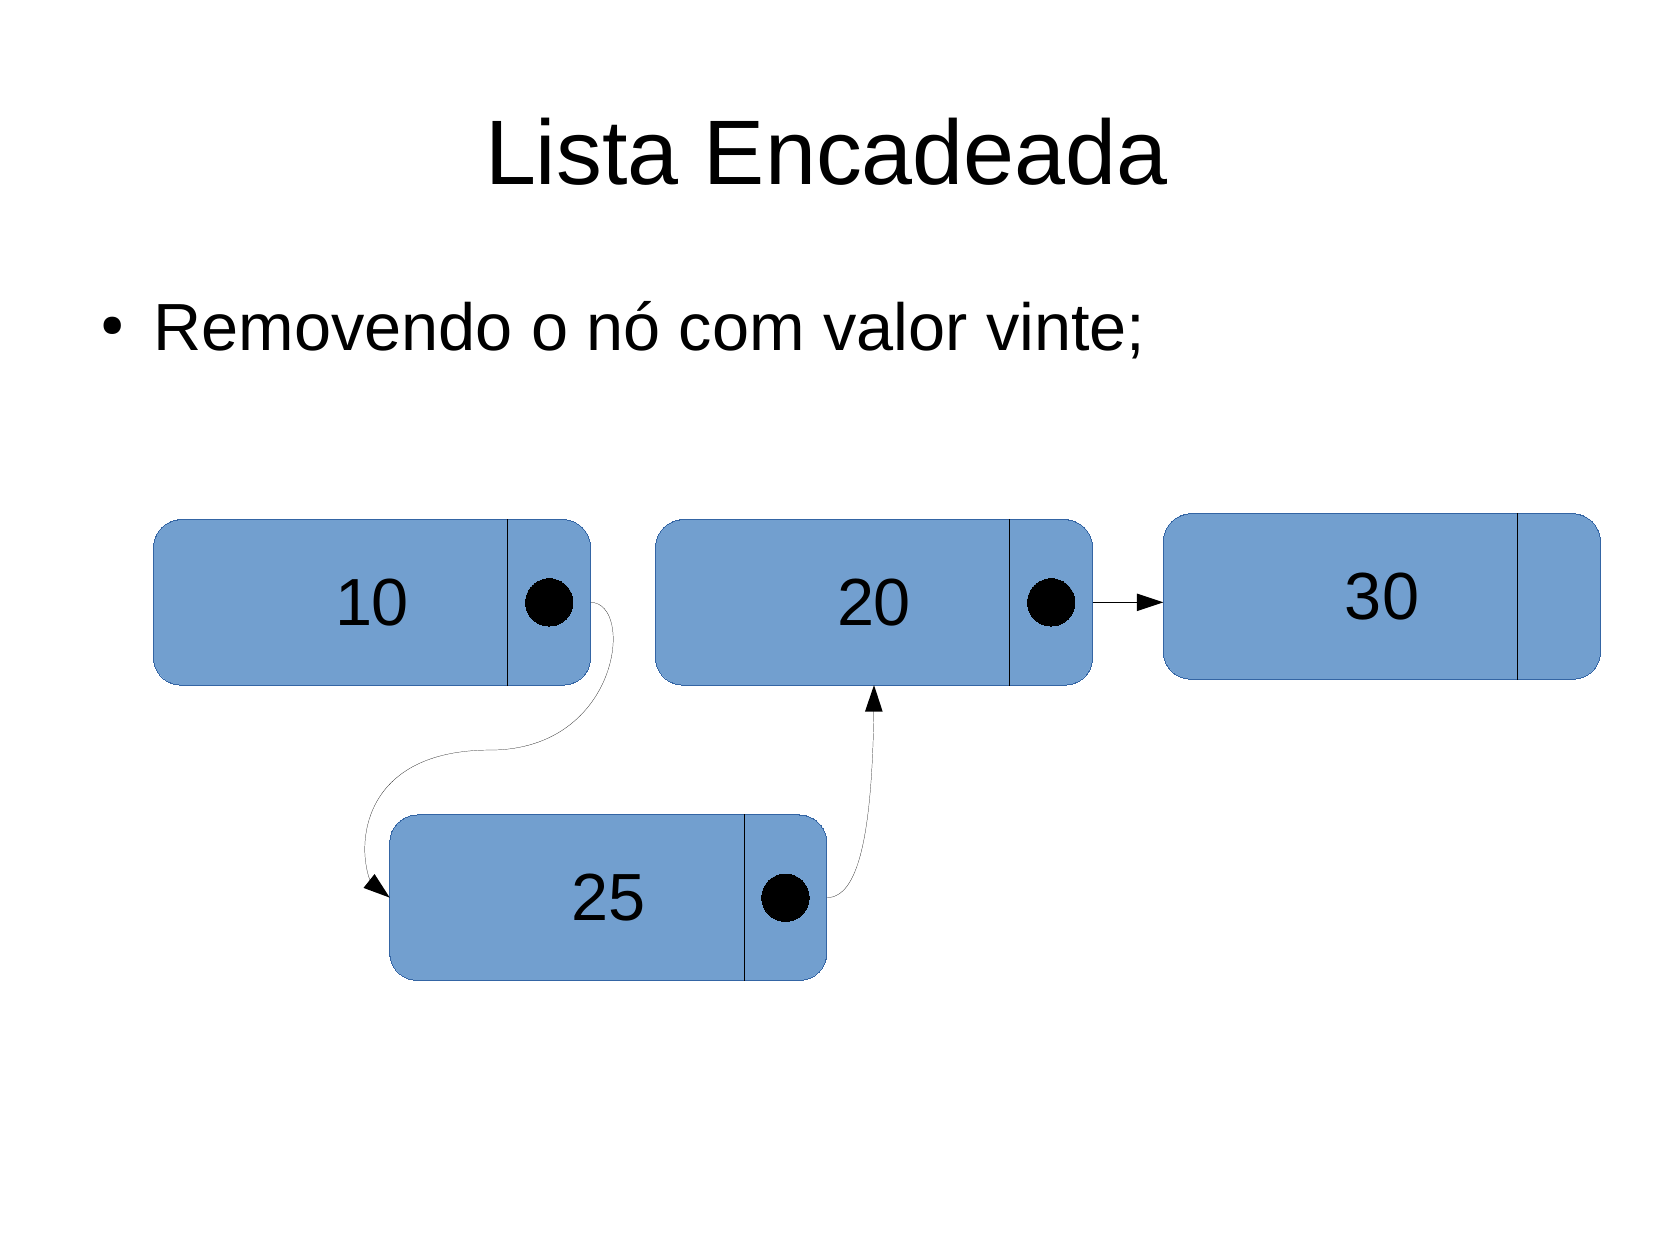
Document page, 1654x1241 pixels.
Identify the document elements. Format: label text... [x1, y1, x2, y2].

text_box [761, 874, 810, 922]
text_box 20 [655, 519, 1009, 686]
text_box 20 [1010, 519, 1093, 686]
text_box [1027, 578, 1075, 627]
text_box [525, 578, 573, 627]
title Lista Encadeada [82, 49, 1571, 257]
list Removendo o nó com valor vinte; [82, 290, 1571, 1010]
text_box 30 [1163, 513, 1517, 680]
text_box 25 [745, 814, 827, 981]
text_box 30 [1518, 513, 1601, 680]
text_box 25 [389, 814, 744, 981]
text_box 10 [508, 519, 591, 686]
text_box 10 [153, 519, 507, 686]
